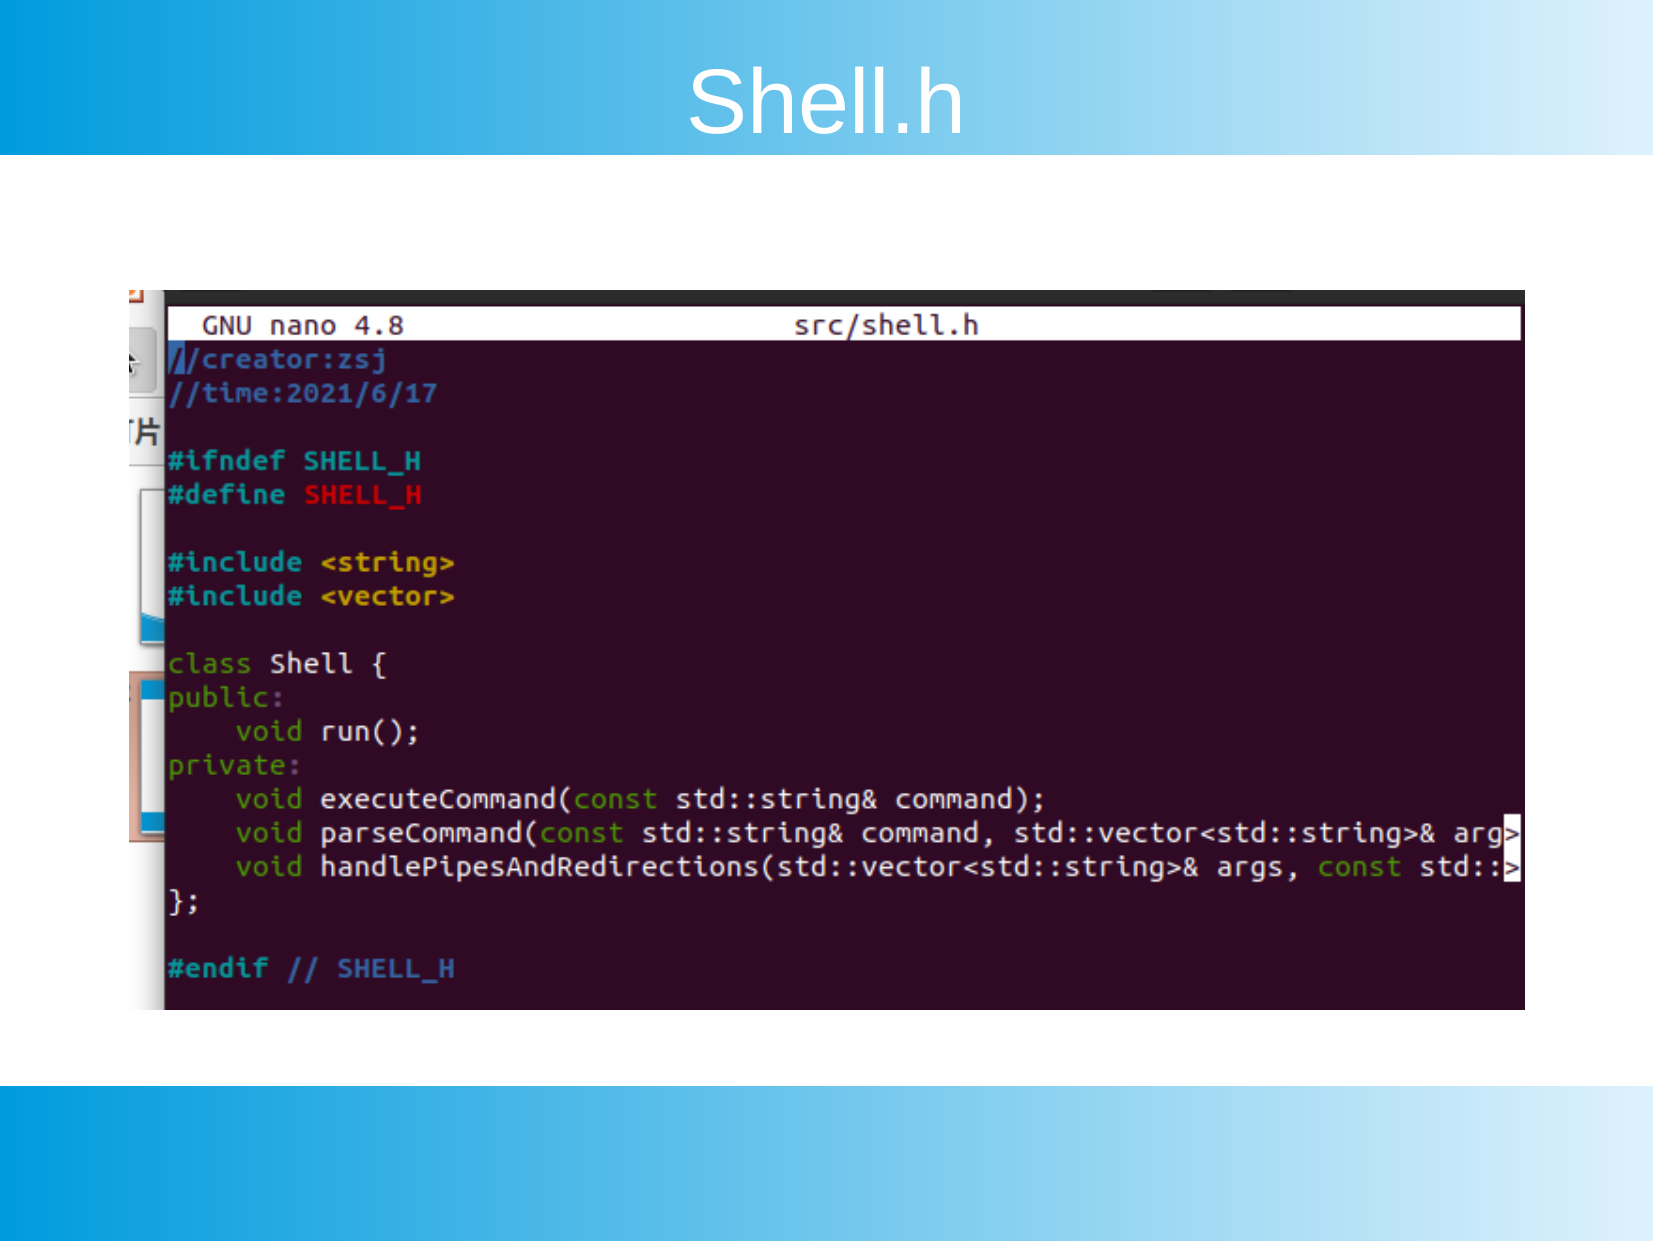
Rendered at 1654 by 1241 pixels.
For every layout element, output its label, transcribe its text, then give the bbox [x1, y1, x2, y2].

picture [129, 290, 1525, 1010]
title Shell.h [82, 49, 1571, 155]
